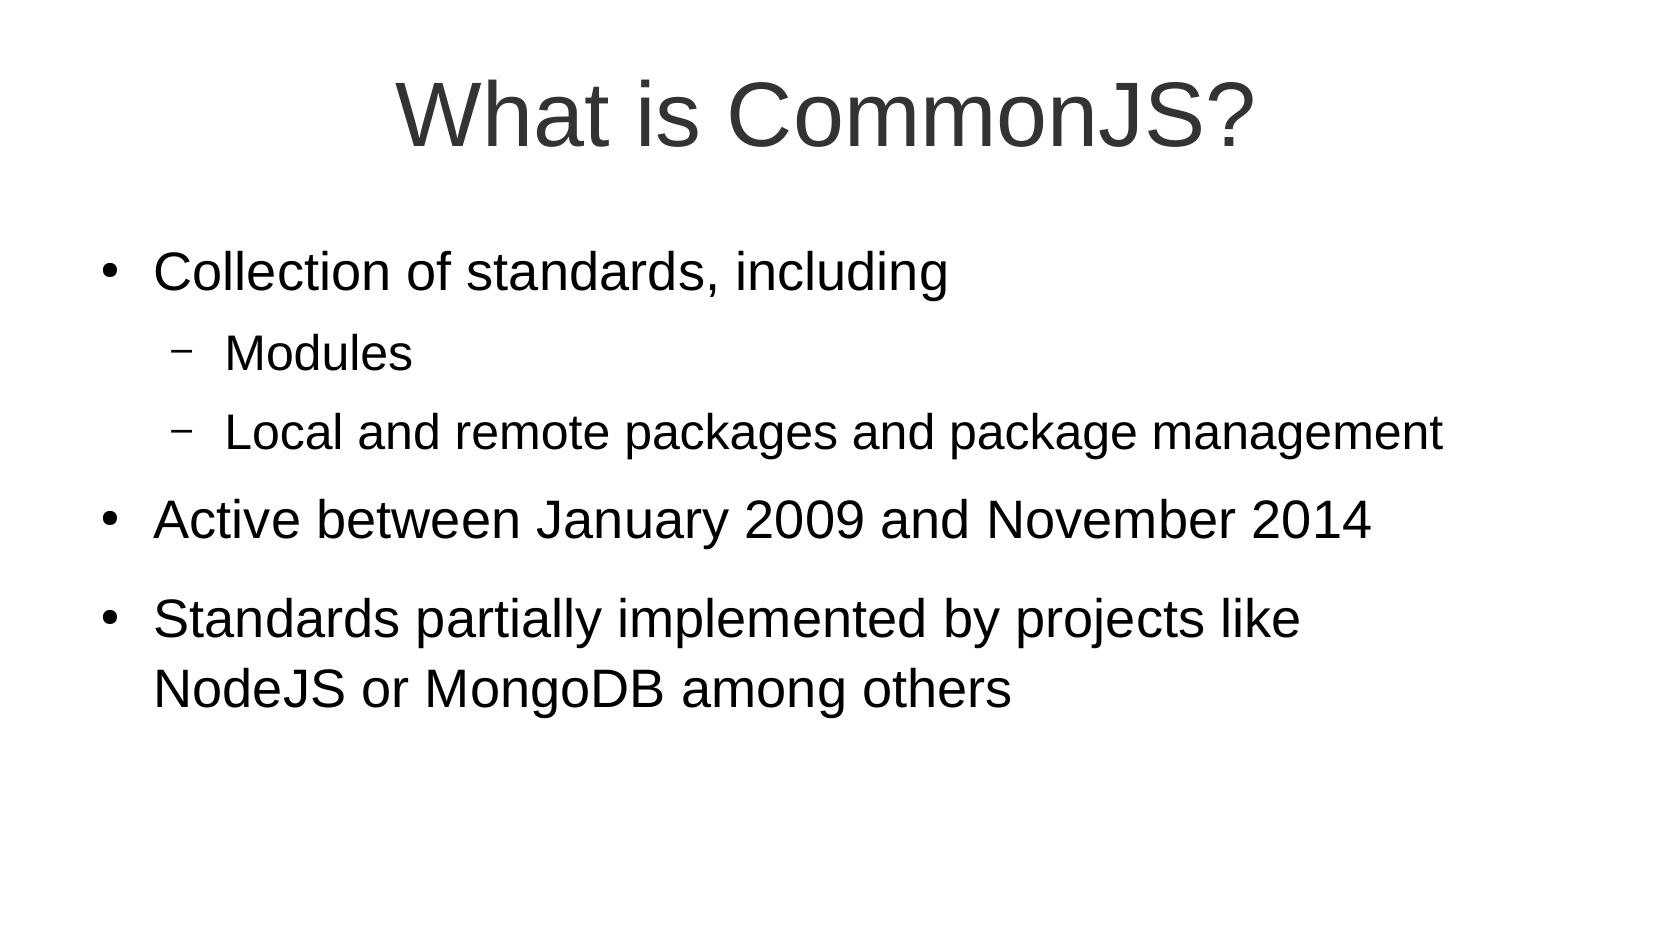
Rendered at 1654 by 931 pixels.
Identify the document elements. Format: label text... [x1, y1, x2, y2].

list Collection of standards, including Modules Local and remote packages and package management Active between January 2009 and November 2014 Standards partially implemented by projects like NodeJS or MongoDB among others [82, 193, 1546, 811]
title What is CommonJS? [82, 37, 1571, 193]
